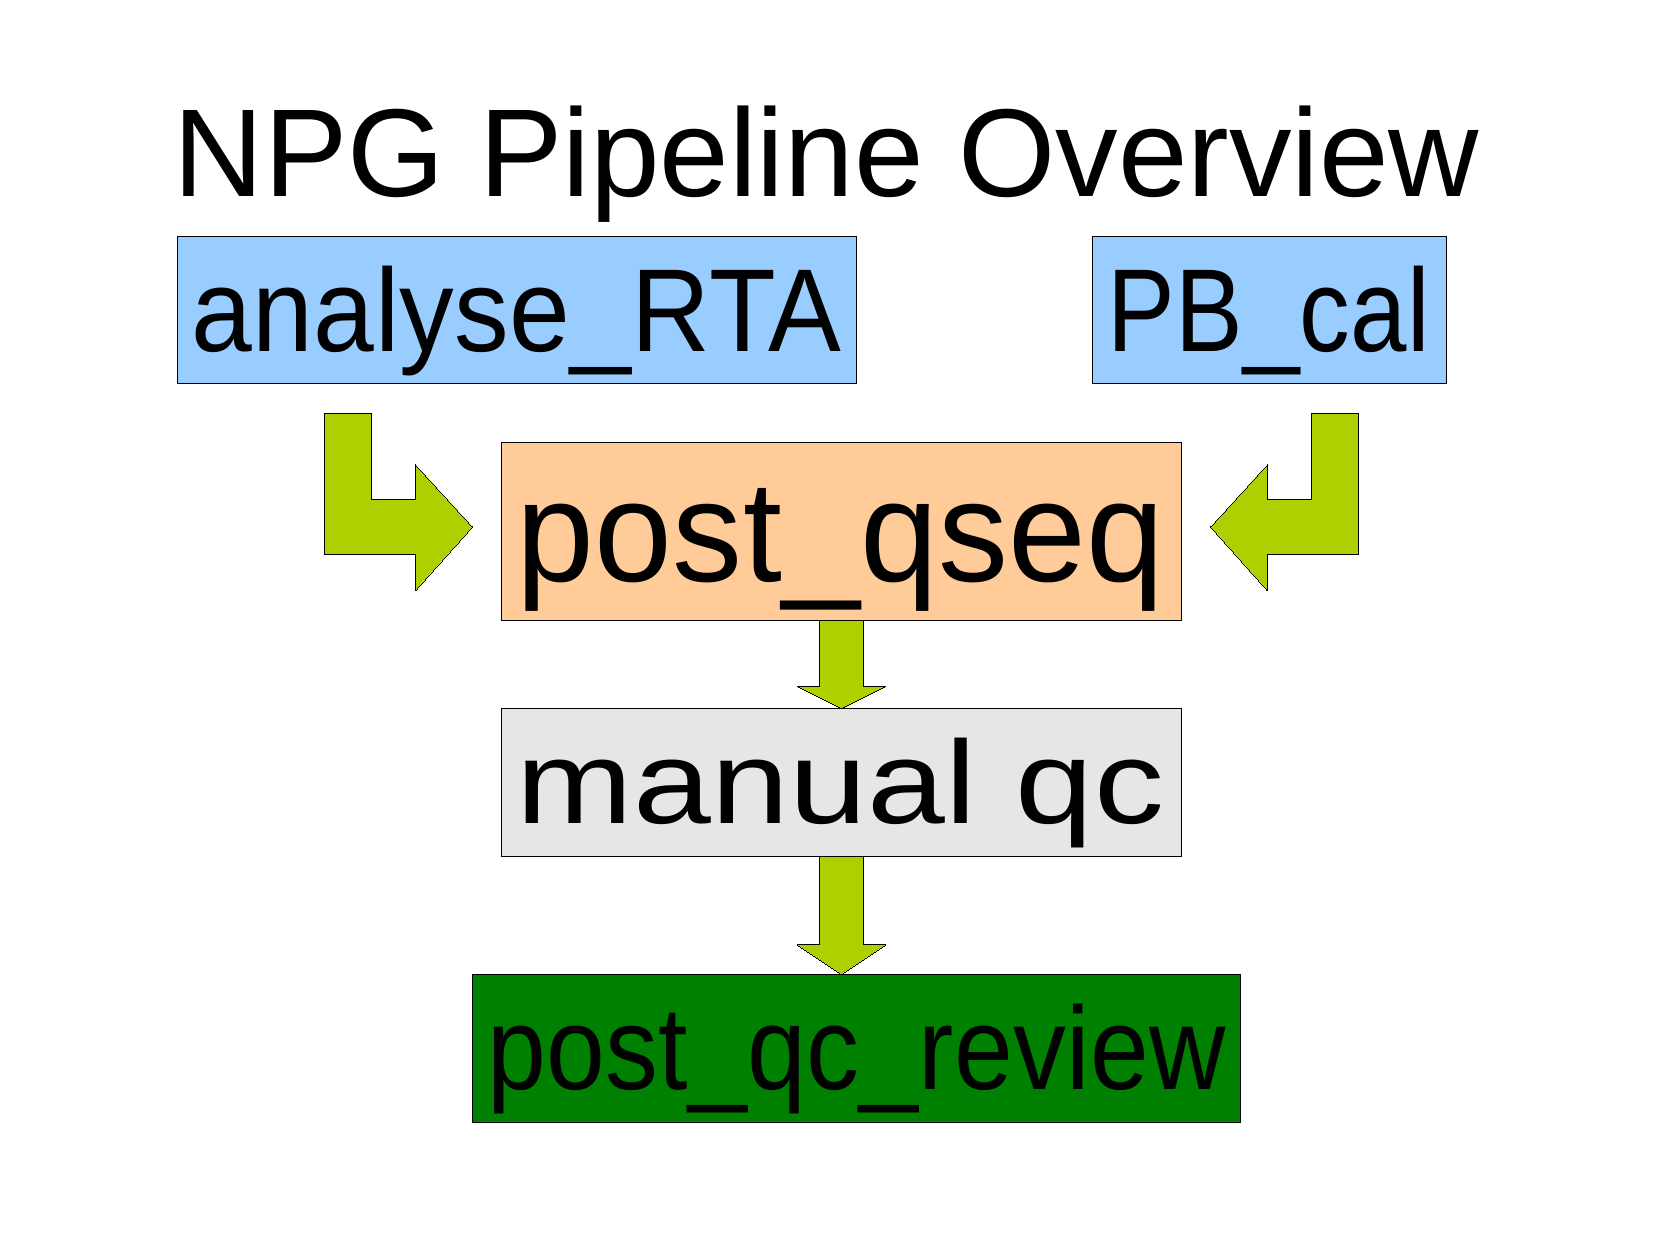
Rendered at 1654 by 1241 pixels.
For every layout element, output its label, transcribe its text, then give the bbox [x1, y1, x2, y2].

text_box post_qc_review [472, 974, 1241, 1123]
text_box manual qc [501, 708, 1182, 857]
text_box [797, 856, 886, 975]
text_box post_qseq [501, 442, 1182, 621]
text_box [324, 413, 473, 591]
text_box [797, 620, 886, 709]
text_box analyse_RTA [177, 236, 857, 384]
title NPG Pipeline Overview [82, 56, 1571, 250]
text_box PB_cal [1092, 236, 1447, 384]
text_box [1210, 413, 1359, 591]
